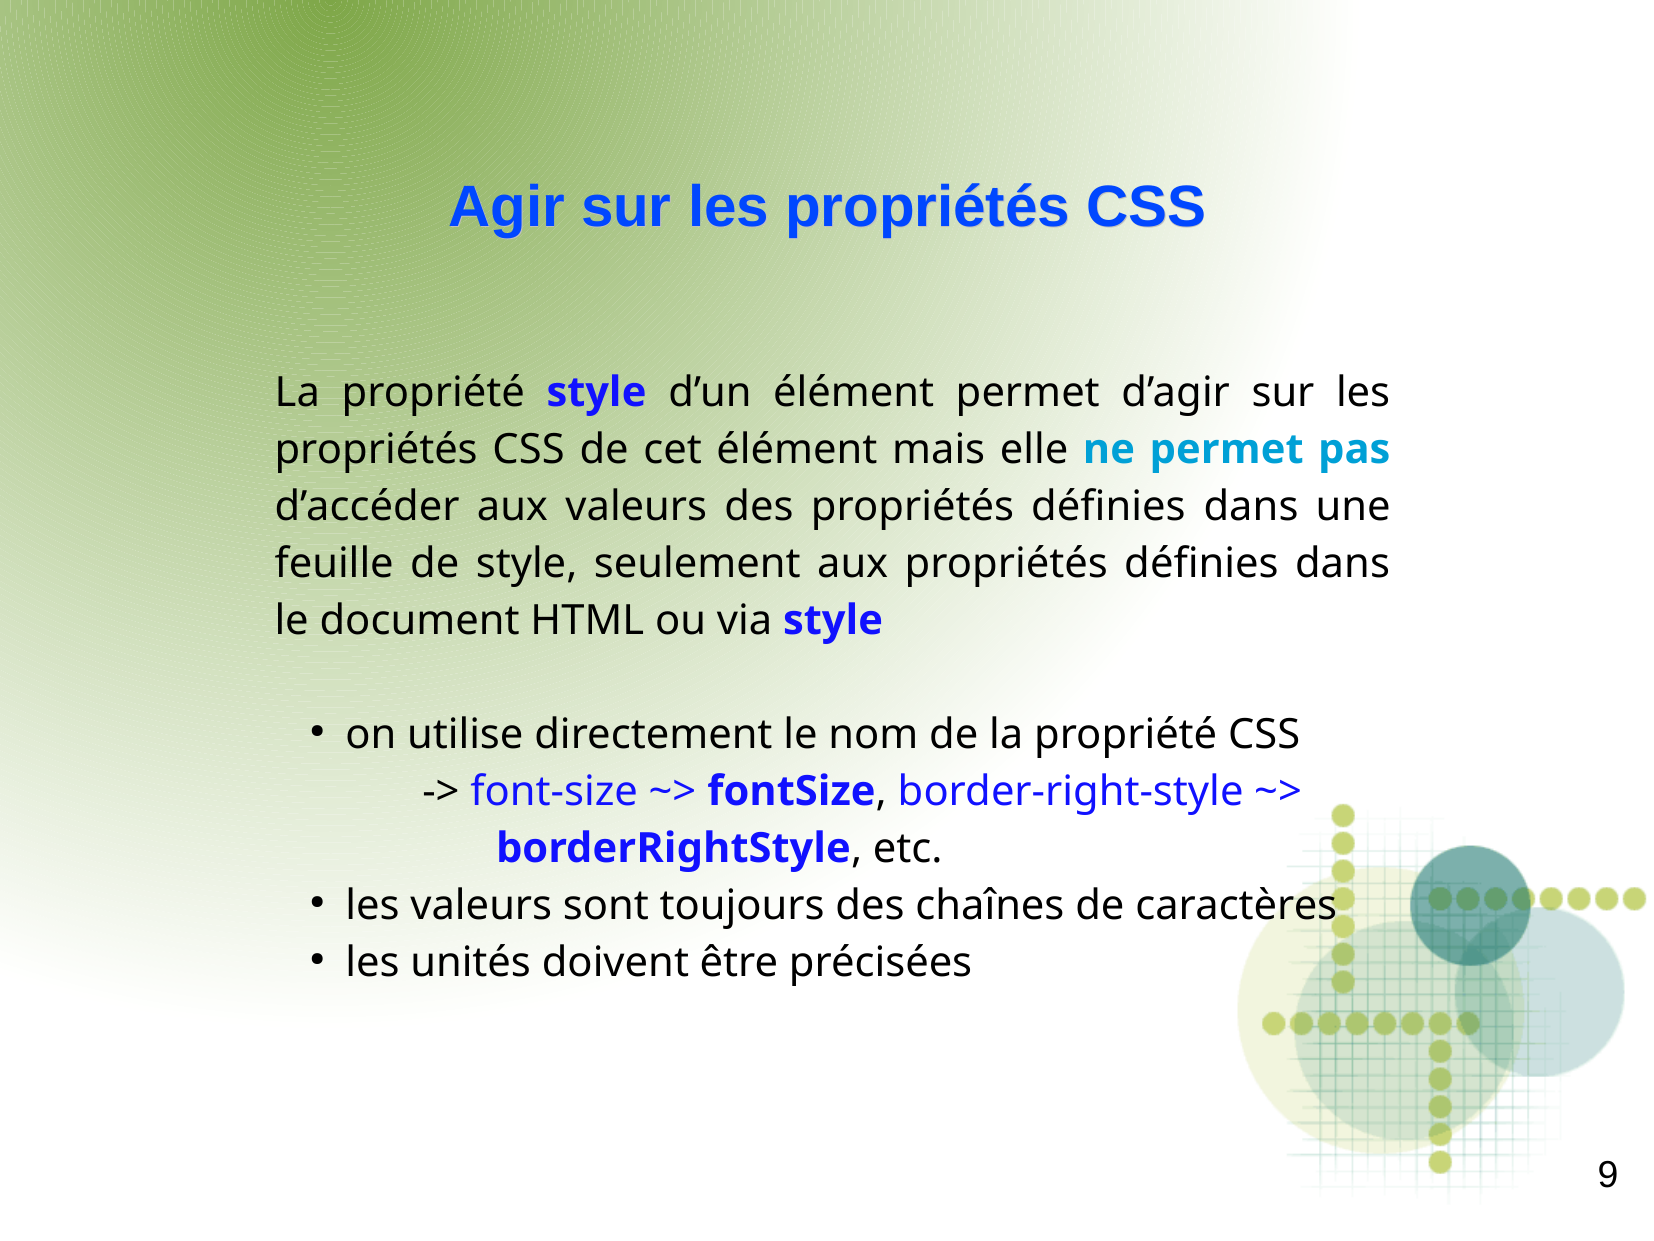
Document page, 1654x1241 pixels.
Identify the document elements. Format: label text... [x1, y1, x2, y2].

title Agir sur les propriétés CSS [121, 102, 1534, 310]
text_box La propriété style d’un élément permet d’agir sur les propriétés CSS de cet élément mais elle ne permet pas d’accéder aux valeurs des propriétés définies dans une feuille de style, seulement aux propriétés définies dans le document HTML ou via style on utilise directement le nom de la propriété CSS -> font-size ~> fontSize, border-right-style ~> borderRightStyle, etc. les valeurs sont toujours des chaînes de caractères les unités doivent être précisées [259, 354, 1406, 1063]
text_box <numéro> [1582, 1145, 1654, 1217]
picture [1224, 792, 1654, 1211]
